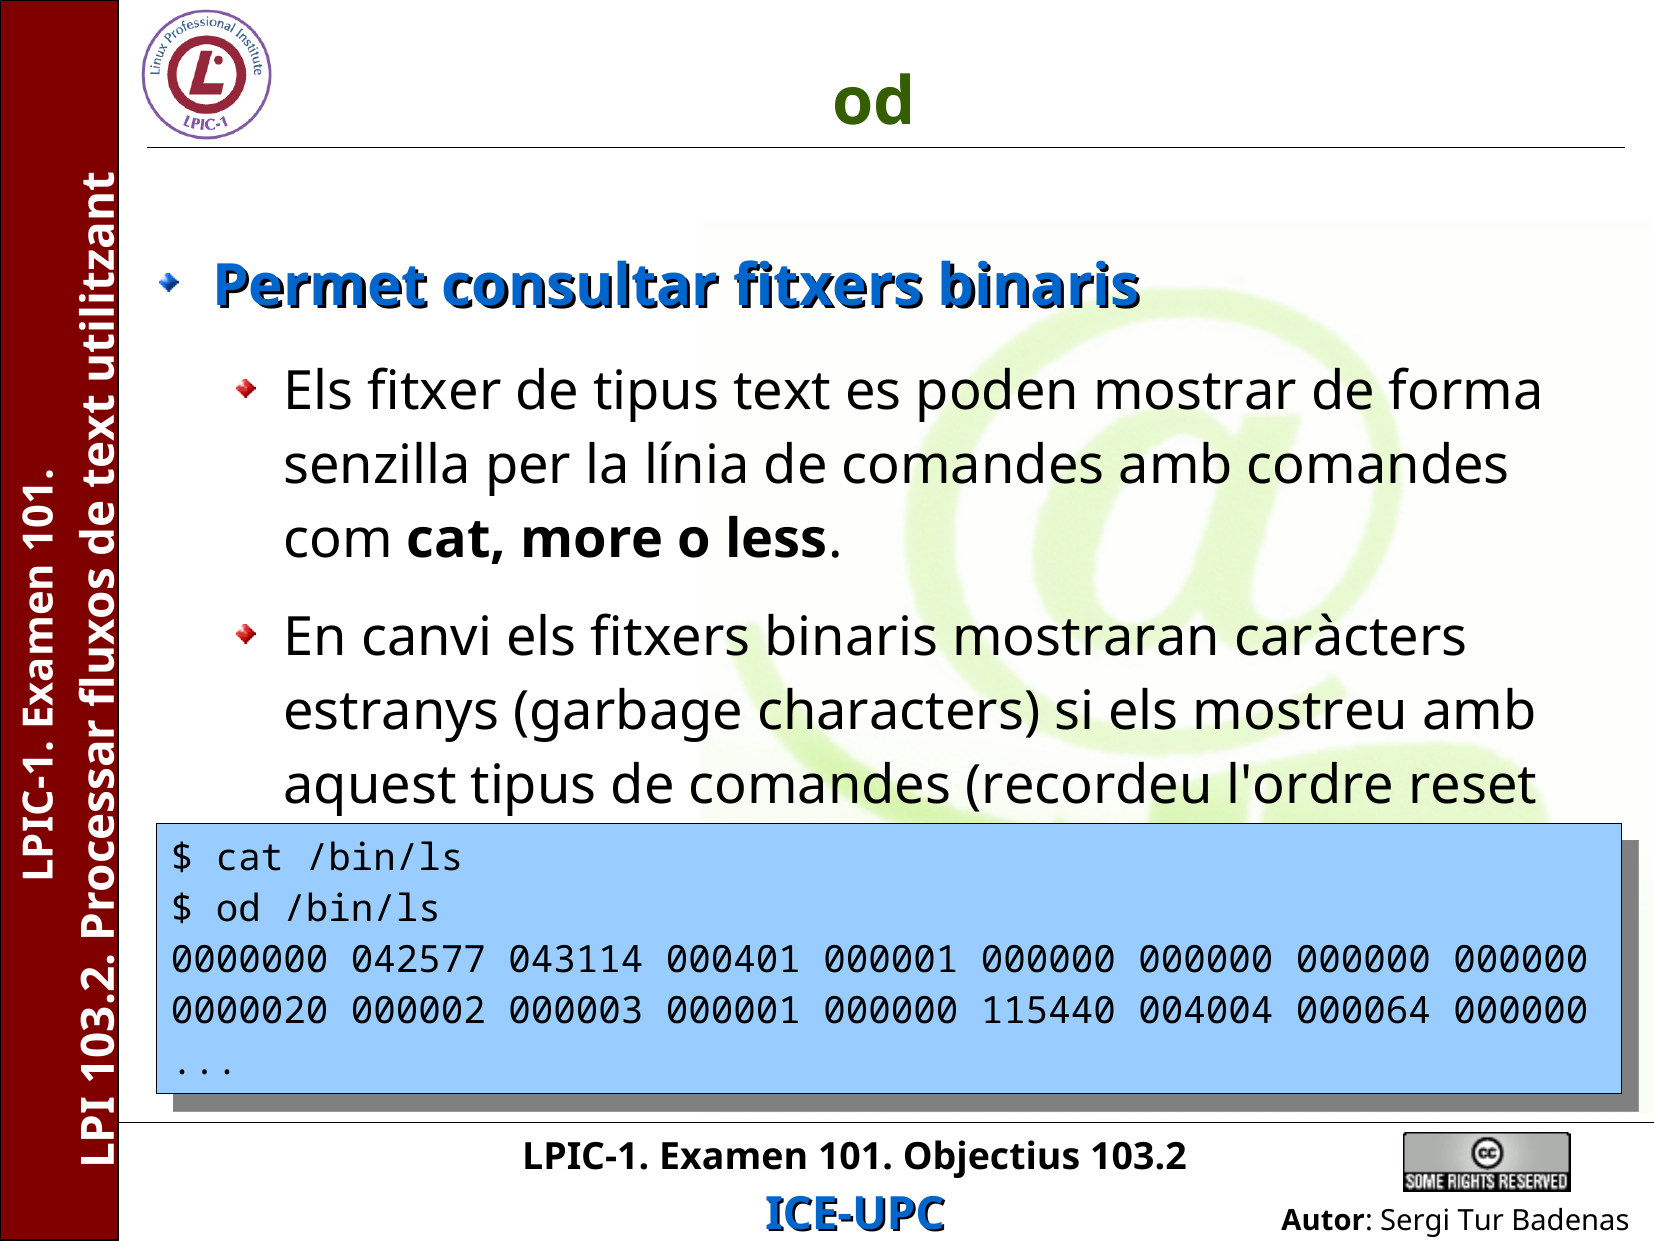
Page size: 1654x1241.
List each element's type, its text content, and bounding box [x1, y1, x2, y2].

picture [1403, 1132, 1571, 1192]
text_box $ cat /bin/ls $ od /bin/ls 0000000 042577 043114 000401 000001 000000 000000 000000 000000 0000020 000002 000003 000001 000000 115440 004004 000064 000000 ... [156, 823, 1622, 1031]
picture [700, 217, 1654, 1113]
picture [135, 5, 277, 55]
title od [129, 55, 1619, 142]
list Permet consultar fitxers binaris Els fitxer de tipus text es poden mostrar de forma senzilla per la línia de comandes amb comandes com cat, more o less. En canvi els fitxers binaris mostraran caràcters estranys (garbage characters) si els mostreu amb aquest tipus de comandes (recordeu l'ordre reset per fer neteja) [141, 242, 1630, 1078]
